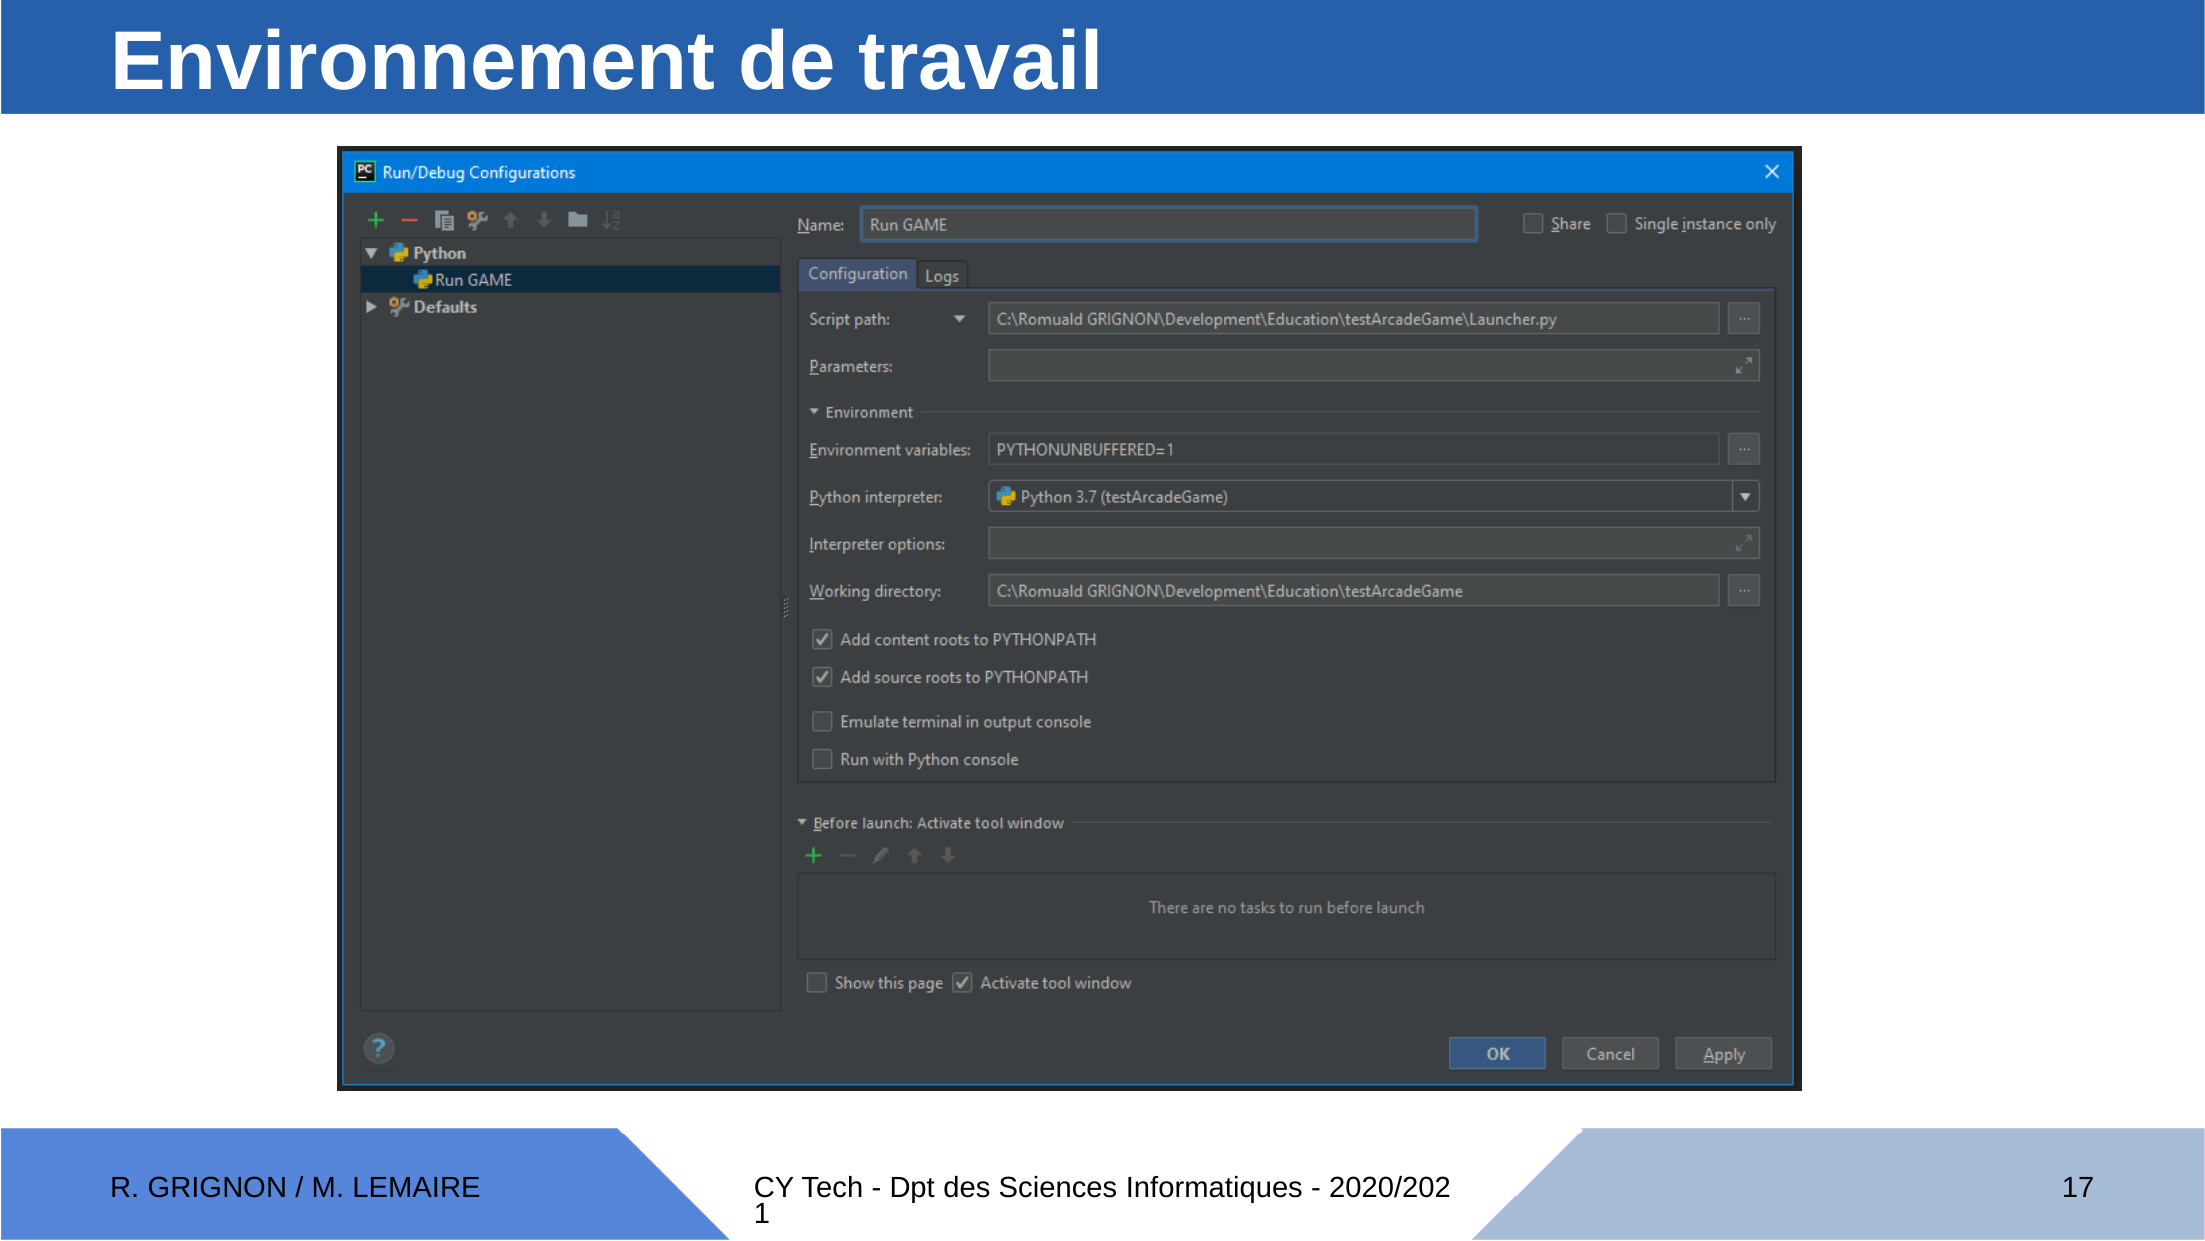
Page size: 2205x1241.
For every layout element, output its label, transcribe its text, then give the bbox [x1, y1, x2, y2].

picture [0, 0, 2205, 1241]
title Environnement de travail [110, 49, 2095, 257]
